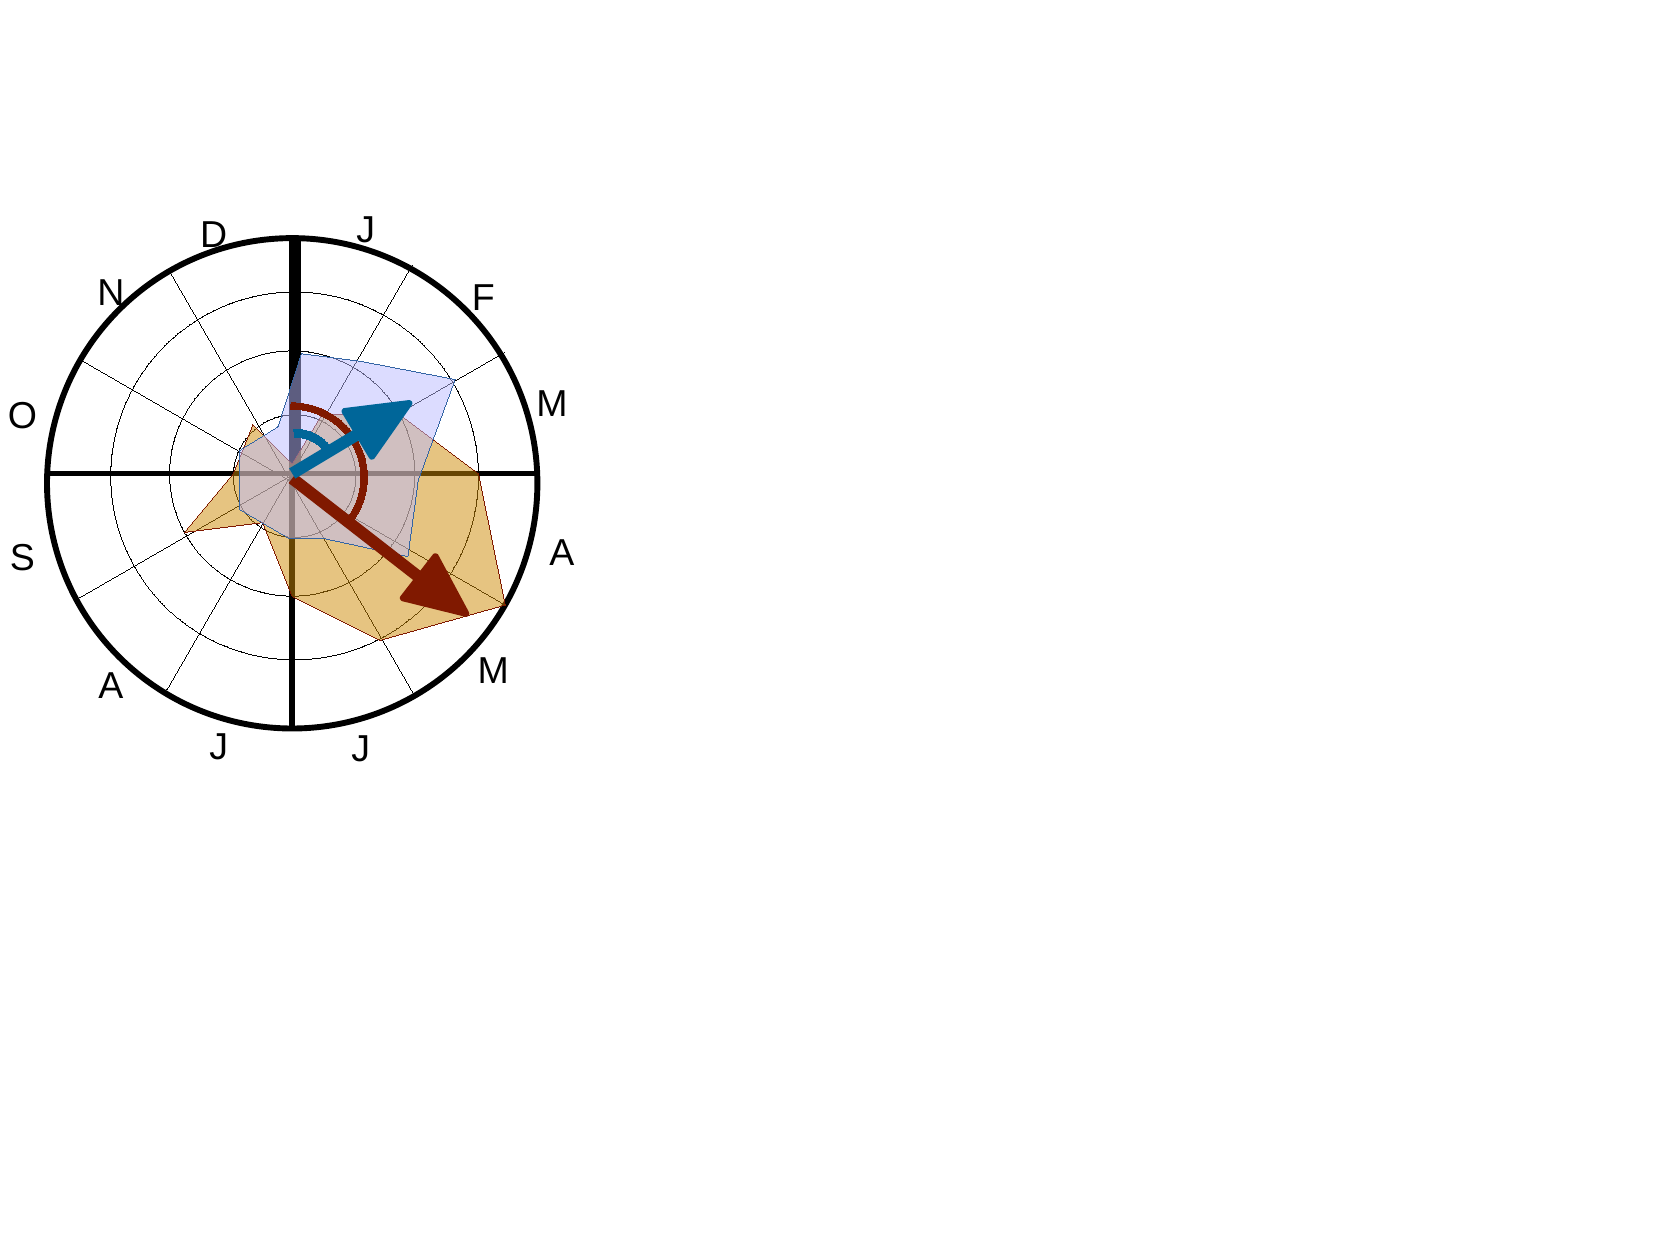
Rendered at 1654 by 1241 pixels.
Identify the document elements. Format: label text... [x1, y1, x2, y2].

text_box J [331, 200, 401, 258]
text_box M [517, 375, 587, 433]
text_box M [458, 642, 528, 699]
text_box N [76, 264, 146, 322]
text_box A [76, 656, 146, 714]
text_box O [0, 387, 57, 444]
text_box F [449, 269, 518, 327]
text_box D [179, 205, 249, 263]
text_box J [184, 718, 253, 776]
text_box S [0, 529, 57, 587]
text_box J [326, 720, 396, 778]
text_box [47, 238, 538, 729]
text_box A [527, 524, 597, 582]
